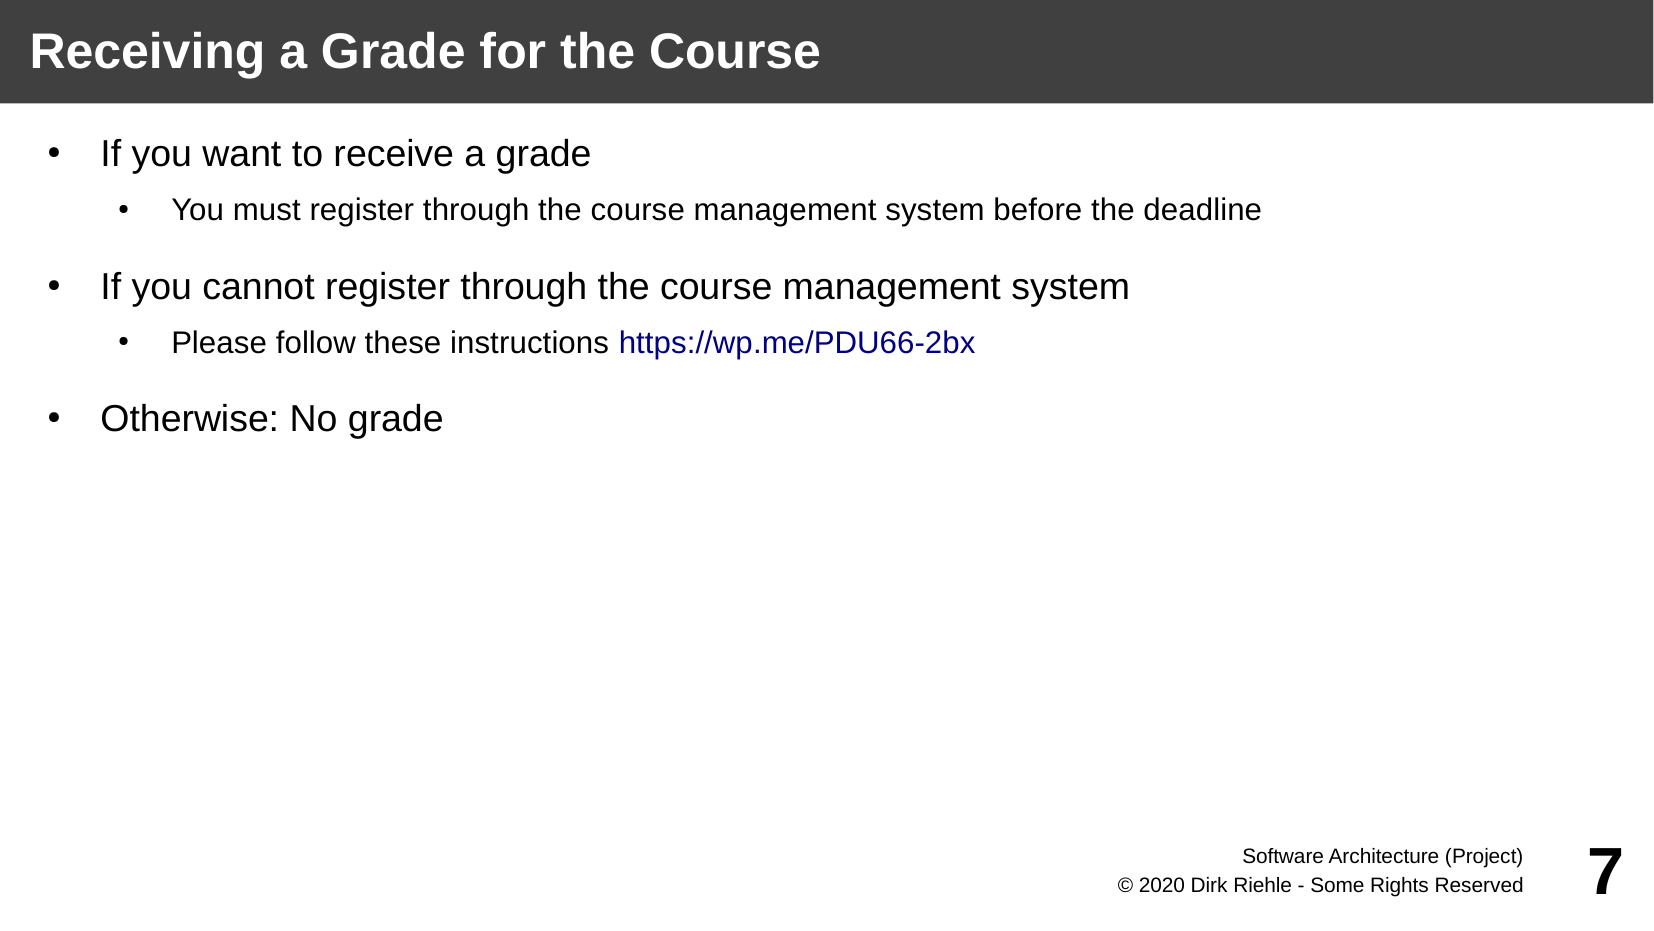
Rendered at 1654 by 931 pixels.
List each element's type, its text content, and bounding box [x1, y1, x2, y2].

list If you want to receive a grade You must register through the course management system before the deadline If you cannot register through the course management system Please follow these instructions https://wp.me/PDU66-2bx Otherwise: No grade [29, 132, 1625, 798]
title Receiving a Grade for the Course [0, 0, 1654, 104]
